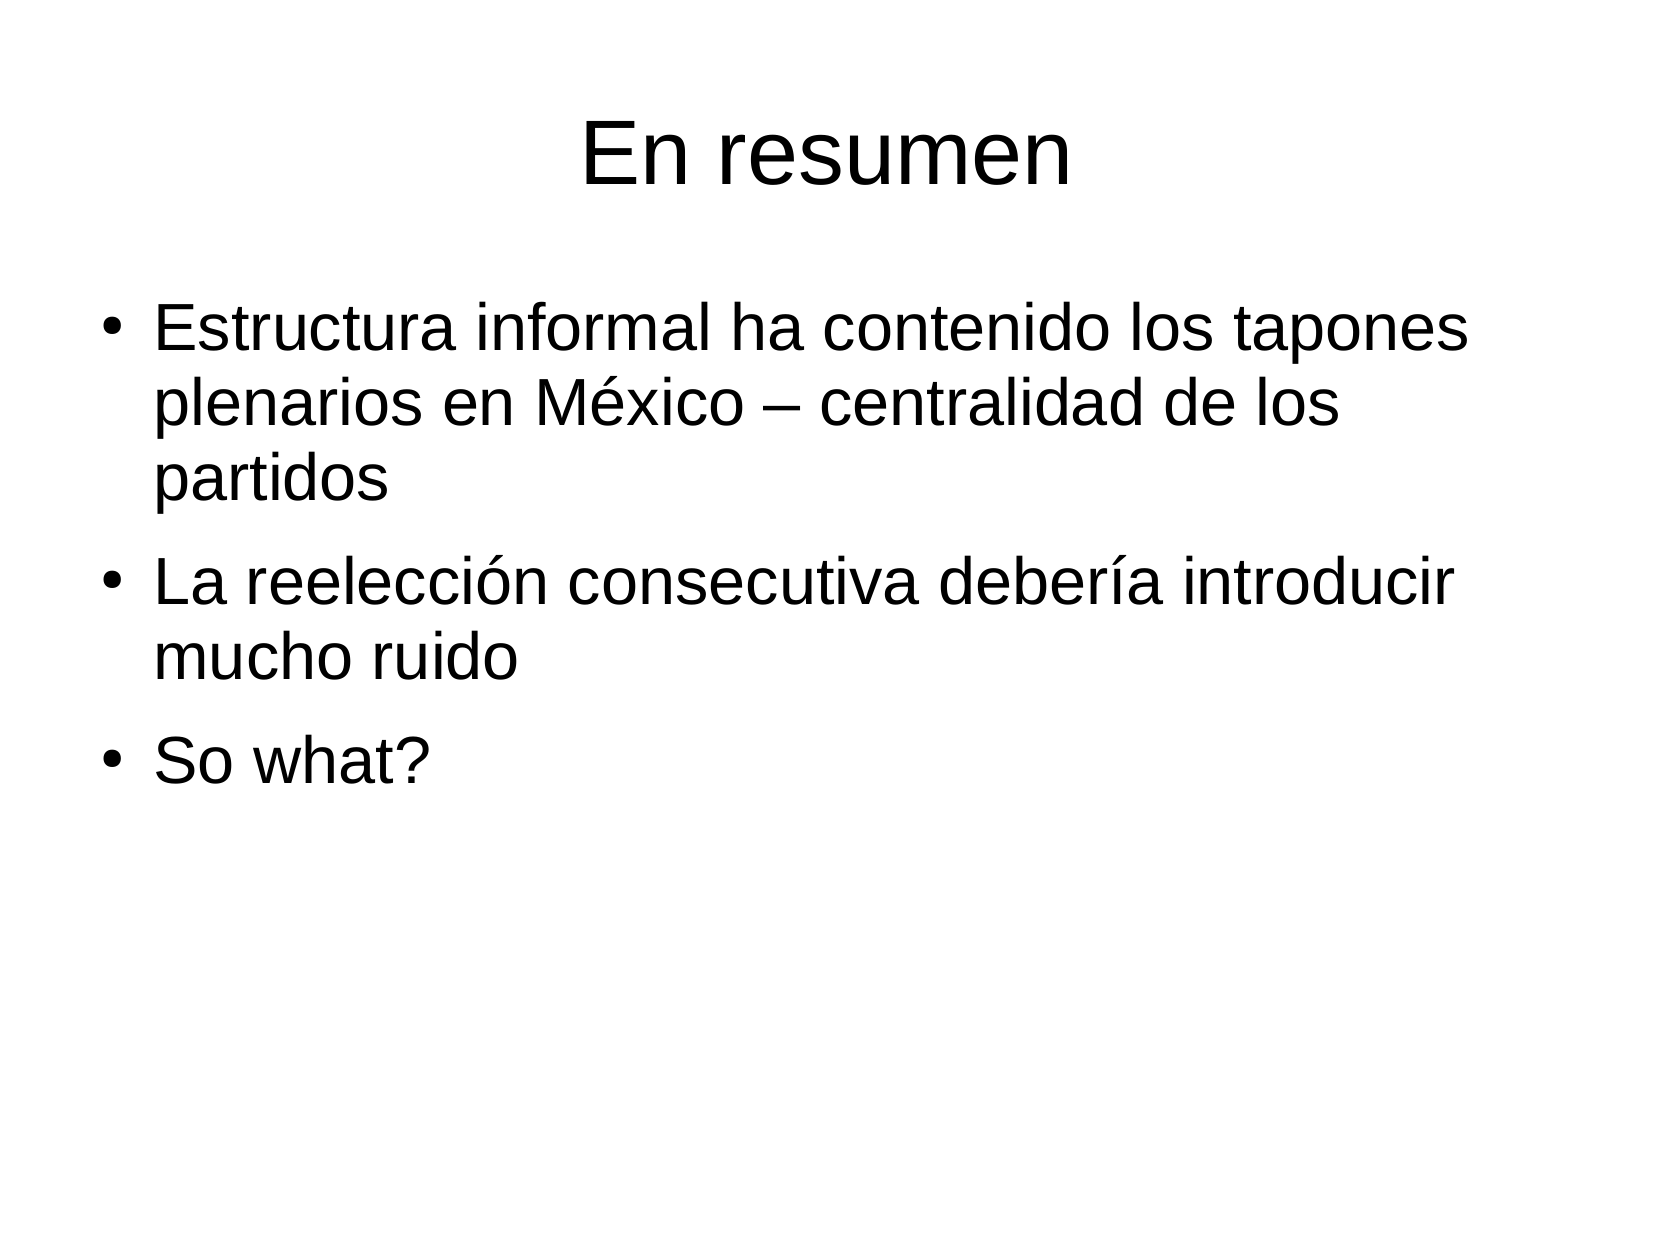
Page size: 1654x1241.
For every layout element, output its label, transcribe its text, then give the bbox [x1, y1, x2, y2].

title En resumen [82, 49, 1571, 257]
list Estructura informal ha contenido los tapones plenarios en México – centralidad de los partidos La reelección consecutiva debería introducir mucho ruido So what? [82, 290, 1571, 1010]
